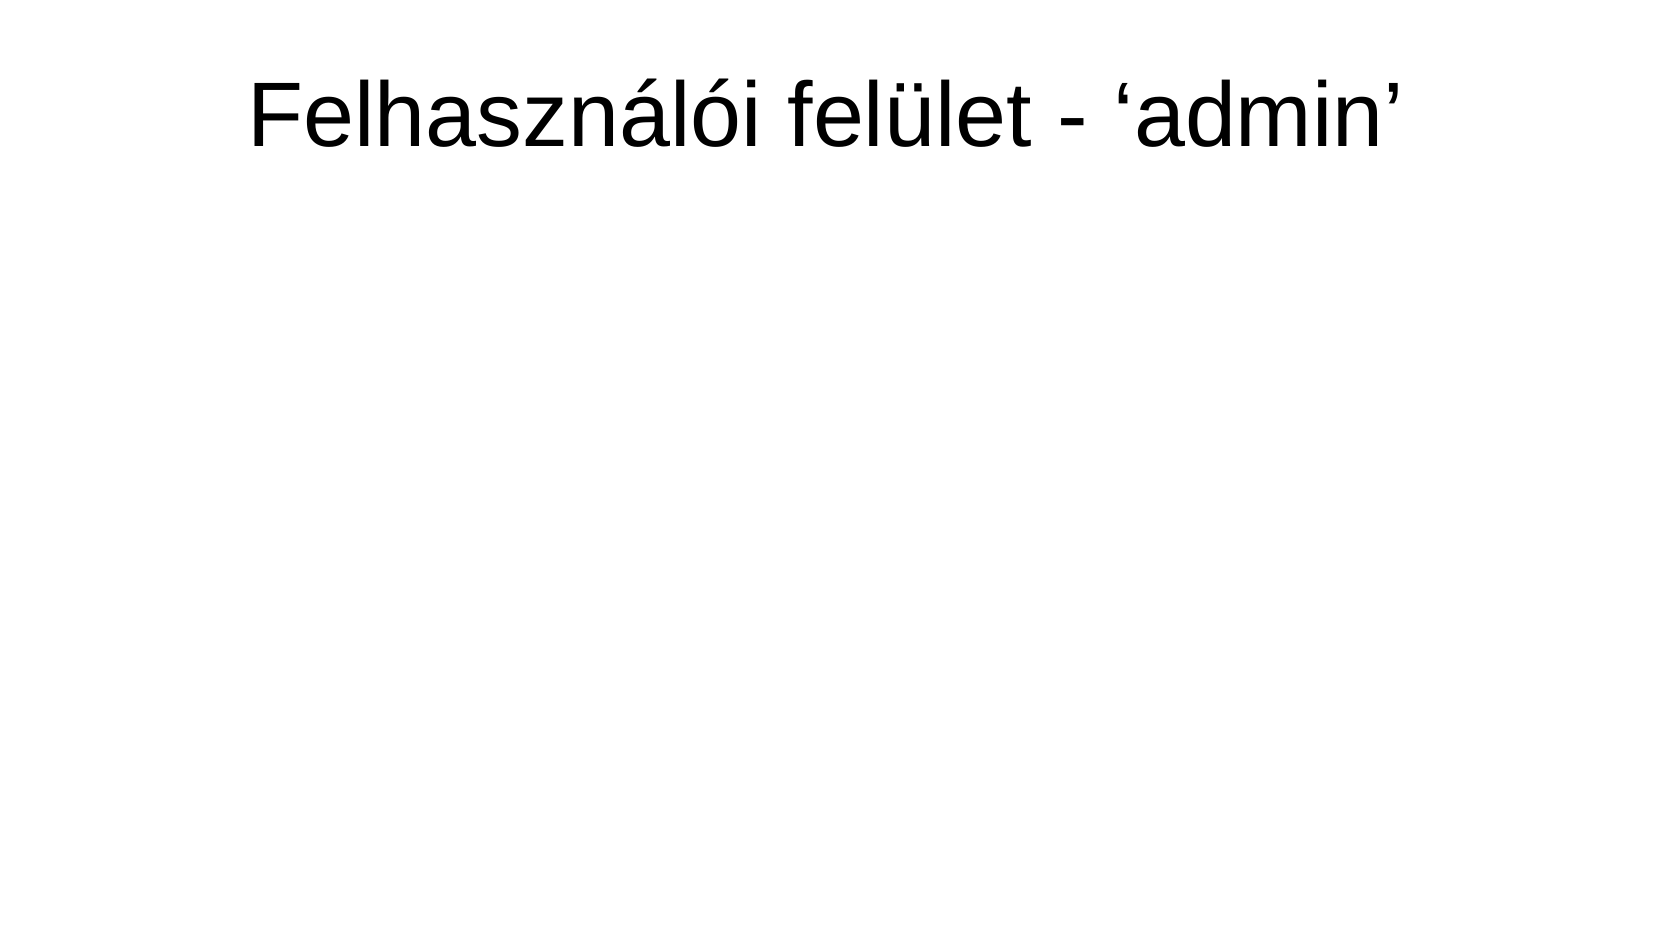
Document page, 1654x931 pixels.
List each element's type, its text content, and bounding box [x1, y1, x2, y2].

title Felhasználói felület - ‘admin’ [82, 37, 1571, 193]
